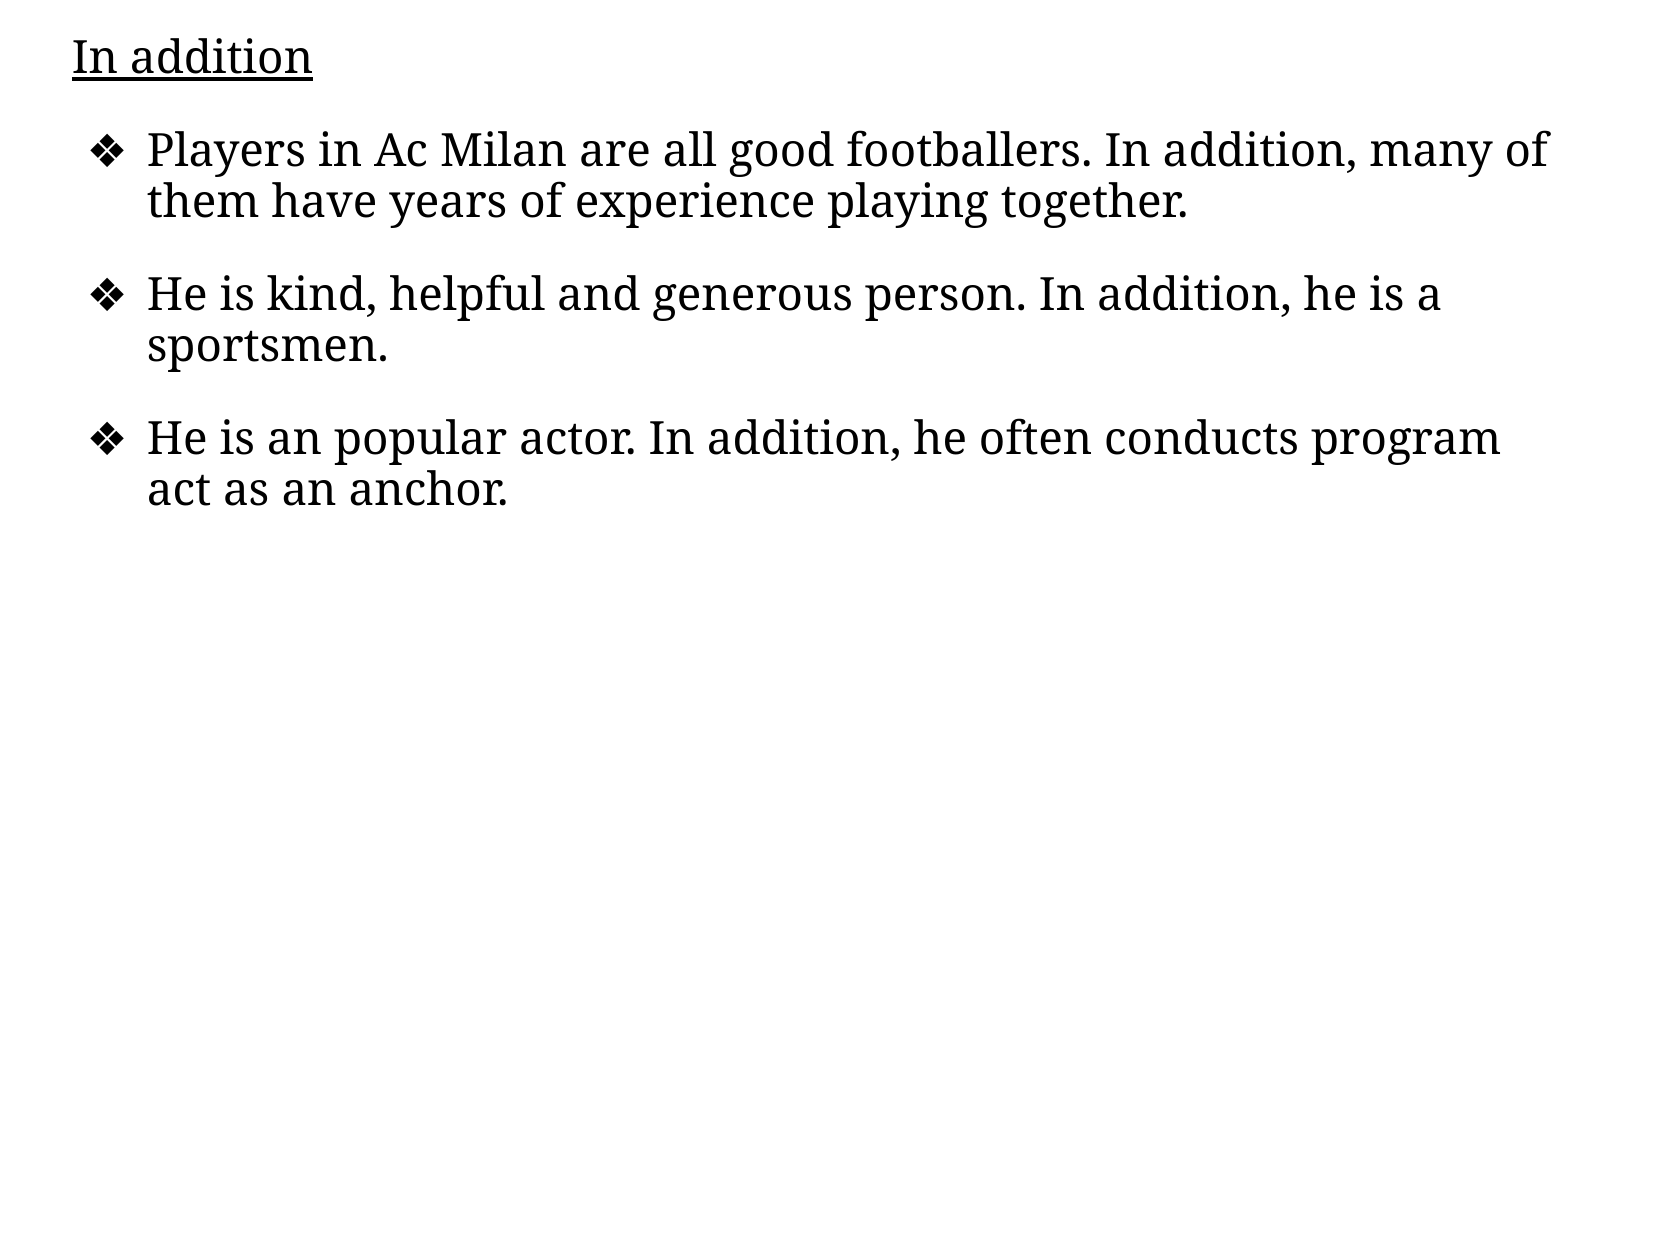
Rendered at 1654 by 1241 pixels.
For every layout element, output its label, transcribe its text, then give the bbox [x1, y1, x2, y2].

text_box In addition Players in Ac Milan are all good footballers. In addition, many of them have years of experience playing together. He is kind, helpful and generous person. In addition, he is a sportsmen. He is an popular actor. In addition, he often conducts program act as an anchor. [71, 31, 1560, 1140]
